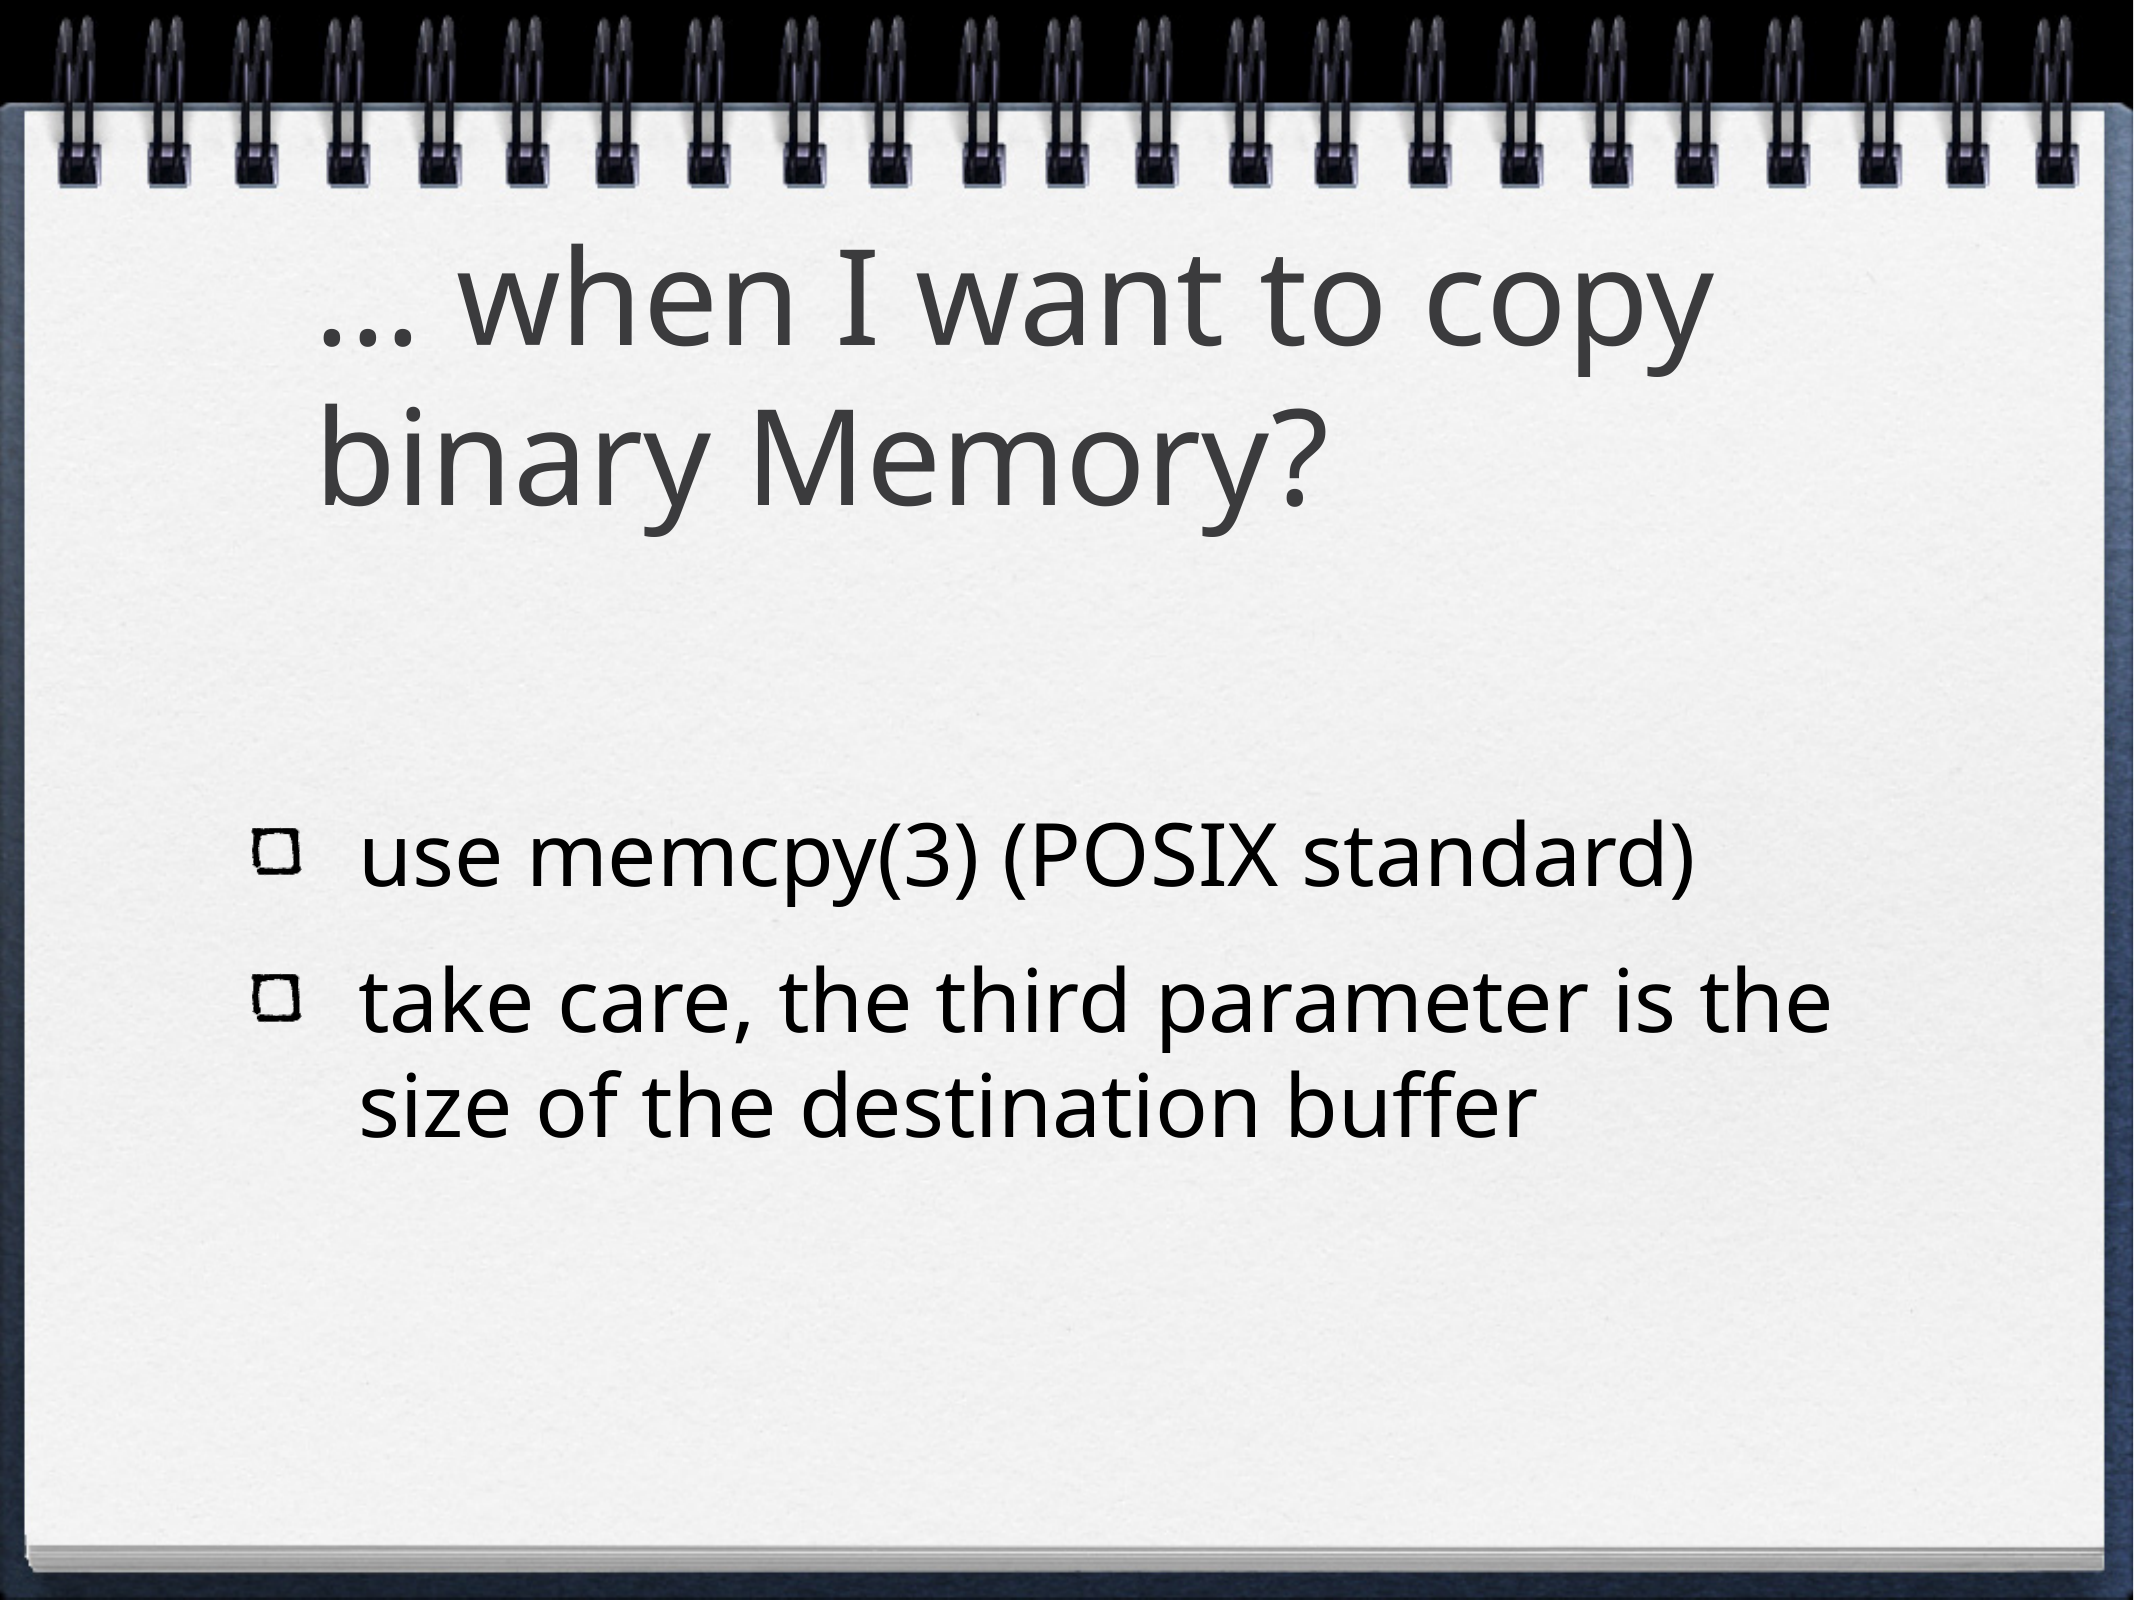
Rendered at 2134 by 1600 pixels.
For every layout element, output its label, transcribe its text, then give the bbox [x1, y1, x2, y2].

picture [0, 0, 2134, 1600]
title ... when I want to copy binary Memory? [306, 203, 1828, 512]
list use memcpy(3) (POSIX standard) take care, the third parameter is the size of the destination buffer [208, 512, 1925, 1442]
